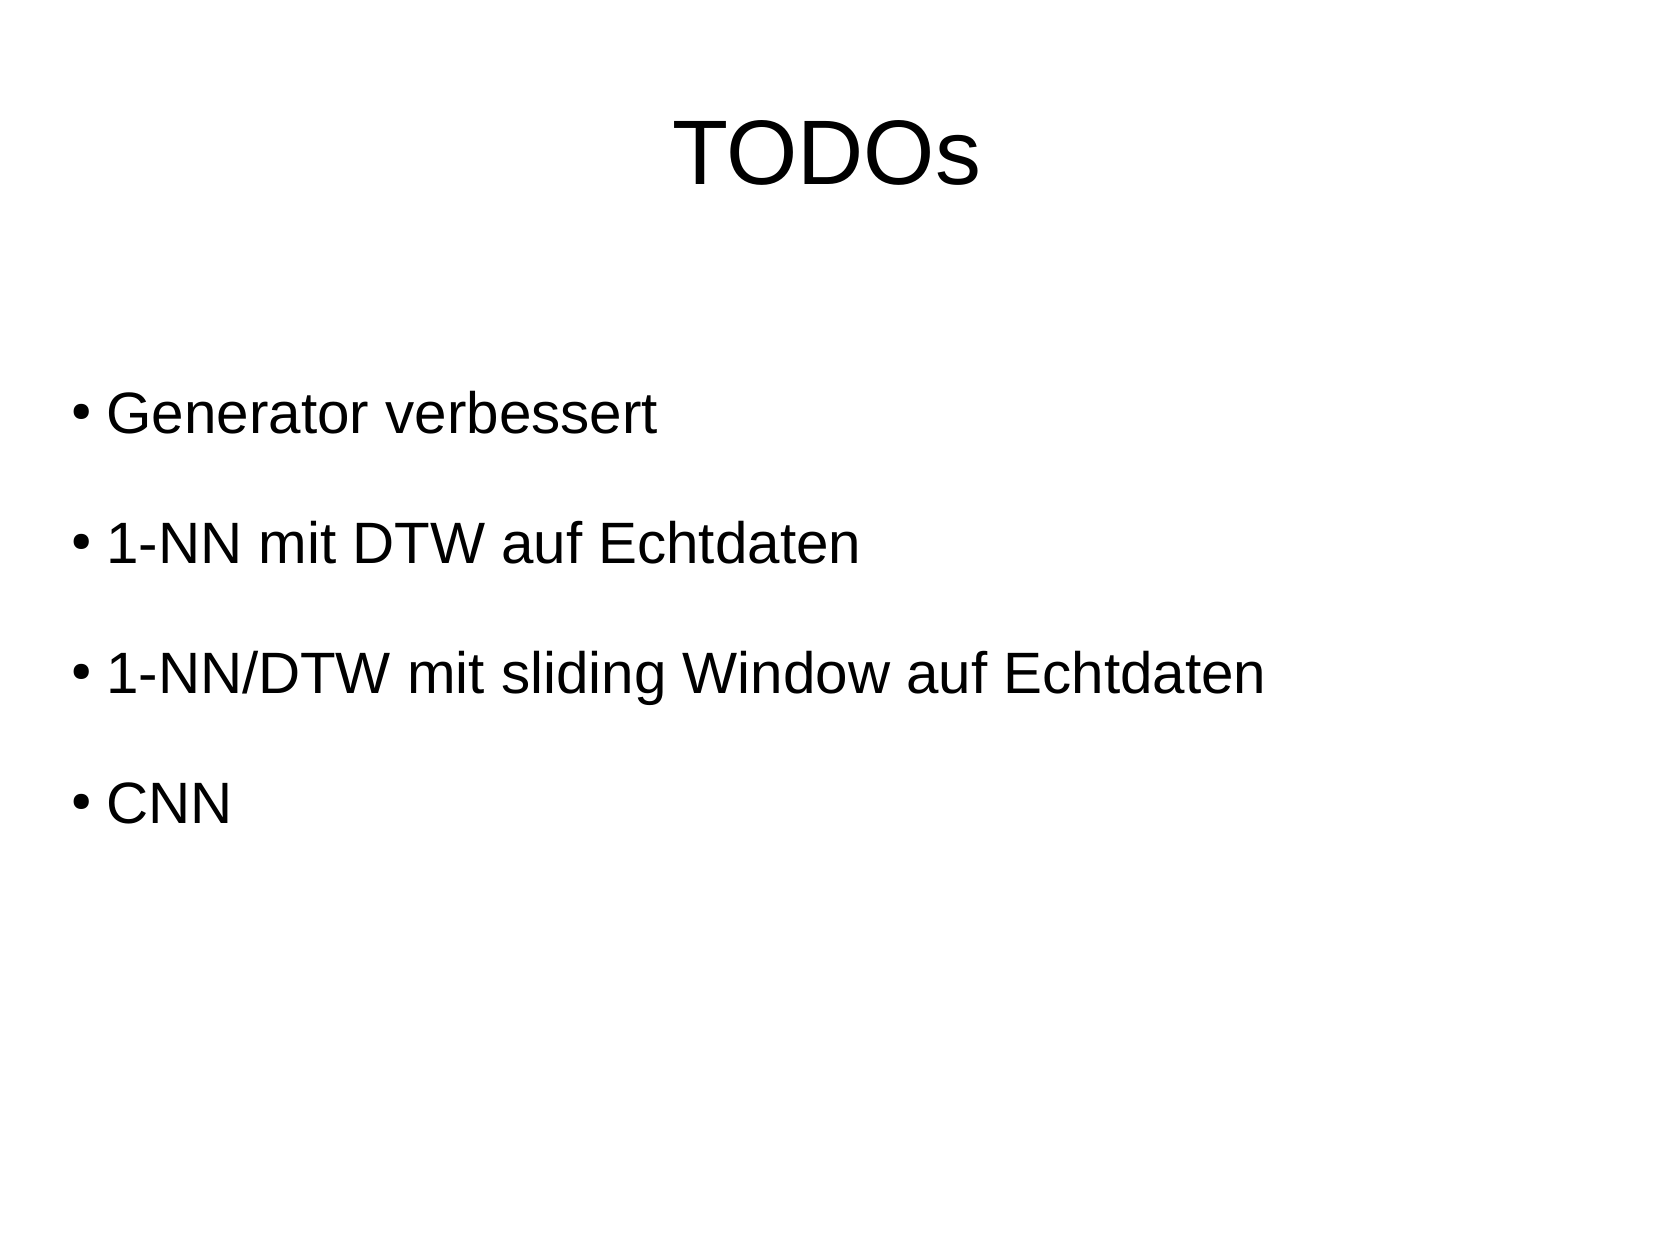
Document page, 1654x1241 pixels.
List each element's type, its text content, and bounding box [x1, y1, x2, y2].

title TODOs [82, 49, 1571, 257]
subtitle Generator verbessert 1-NN mit DTW auf Echtdaten 1-NN/DTW mit sliding Window auf Echtdaten CNN [70, 283, 1560, 1139]
